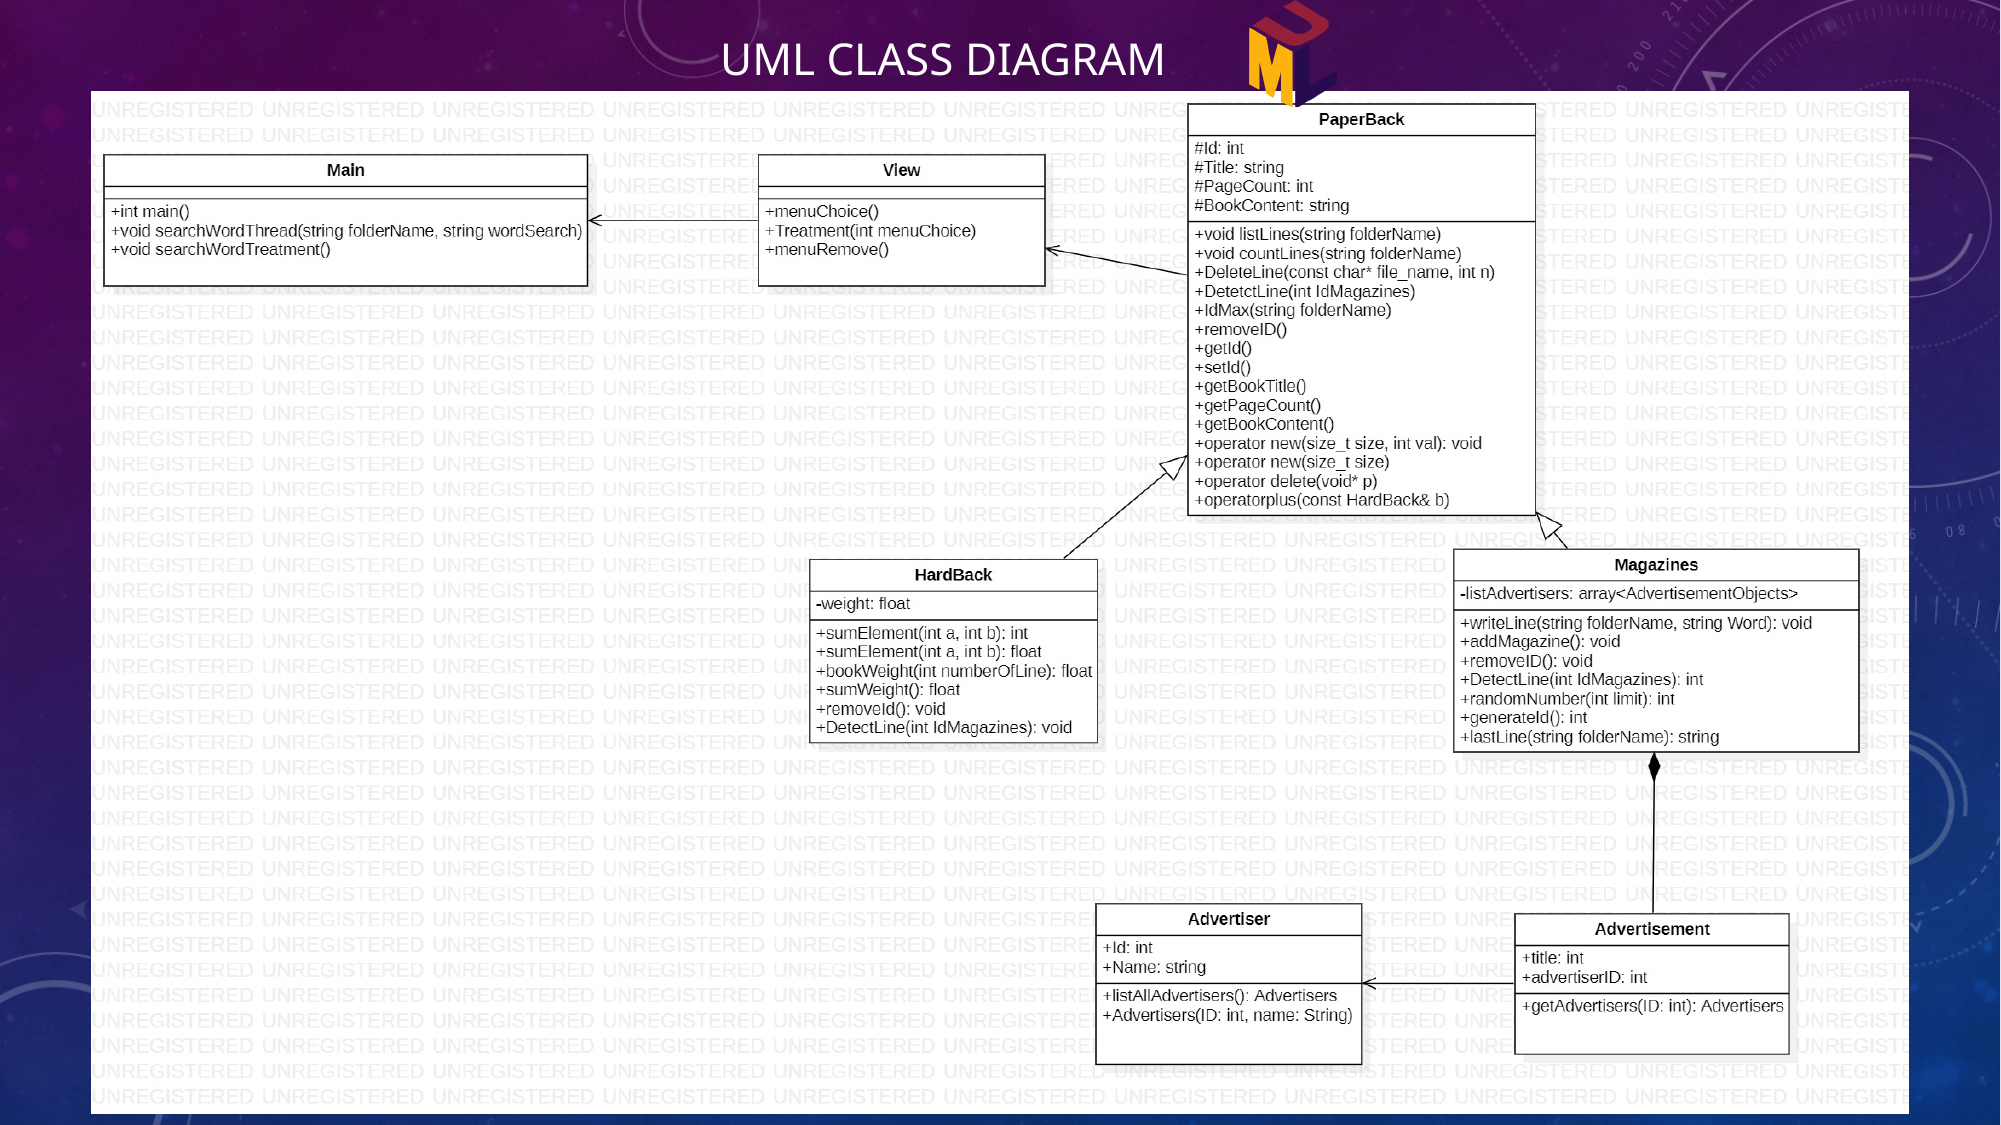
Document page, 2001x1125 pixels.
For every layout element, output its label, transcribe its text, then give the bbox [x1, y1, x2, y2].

title UML Class Diagram [1353, 23, 1775, 91]
title UML Class Diagram [112, 23, 1233, 91]
picture [91, 0, 1909, 1114]
